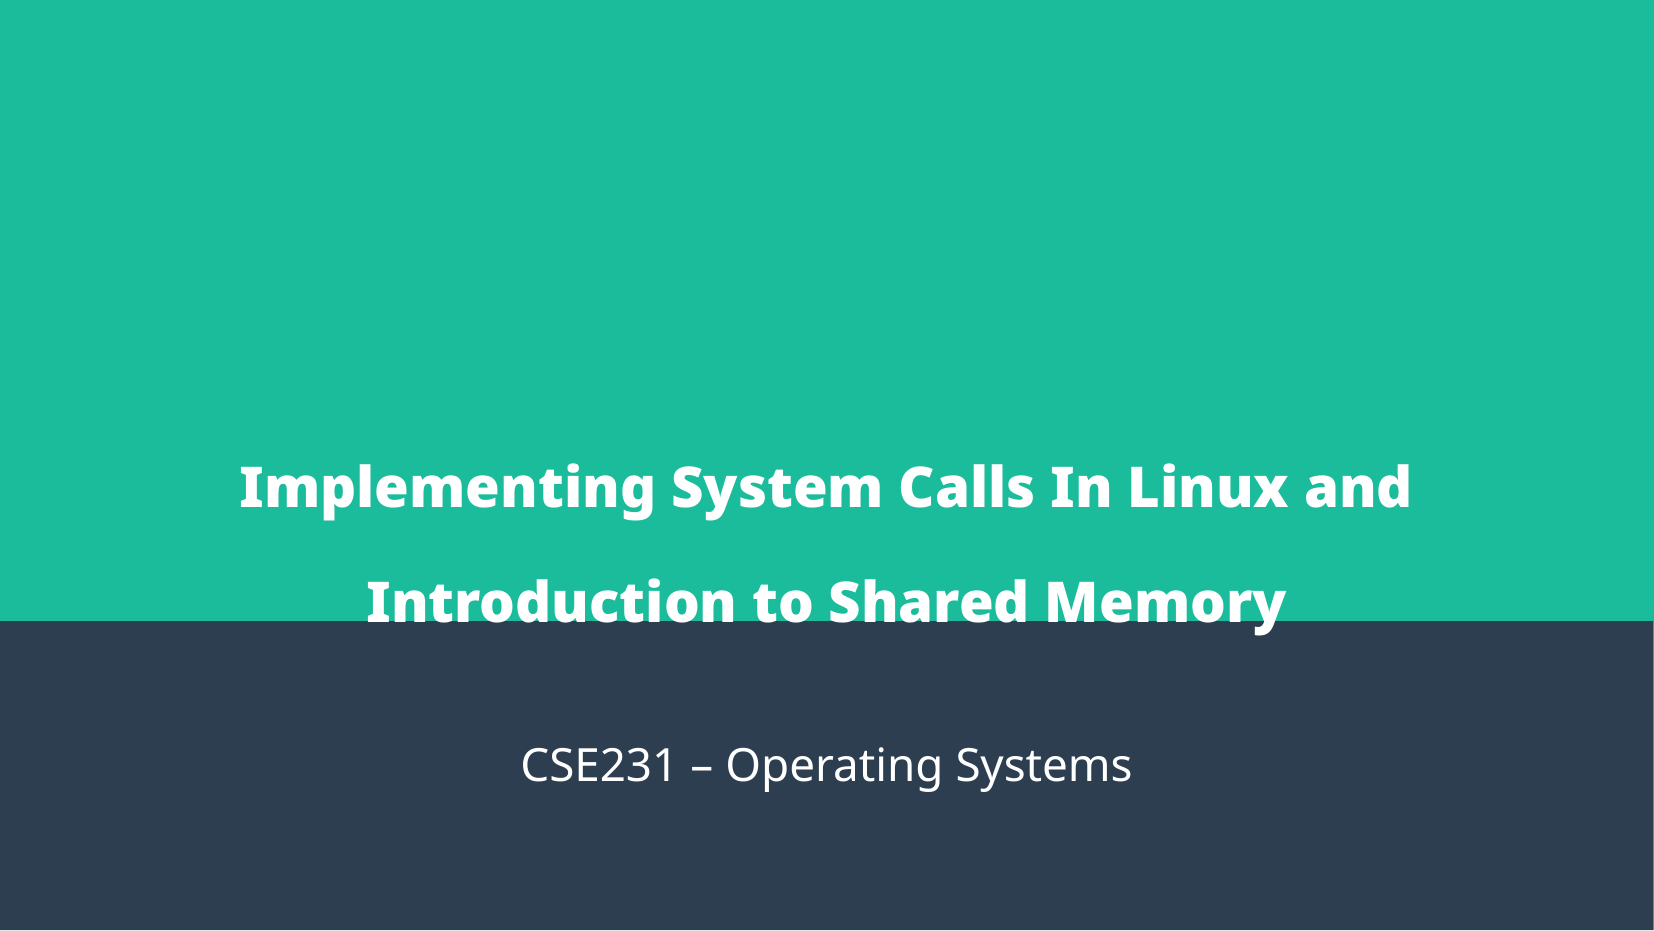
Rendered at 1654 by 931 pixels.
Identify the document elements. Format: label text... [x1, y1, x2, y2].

title Implementing System Calls In Linux and Introduction to Shared Memory [59, 429, 1595, 619]
subtitle CSE231 – Operating Systems [59, 642, 1595, 886]
